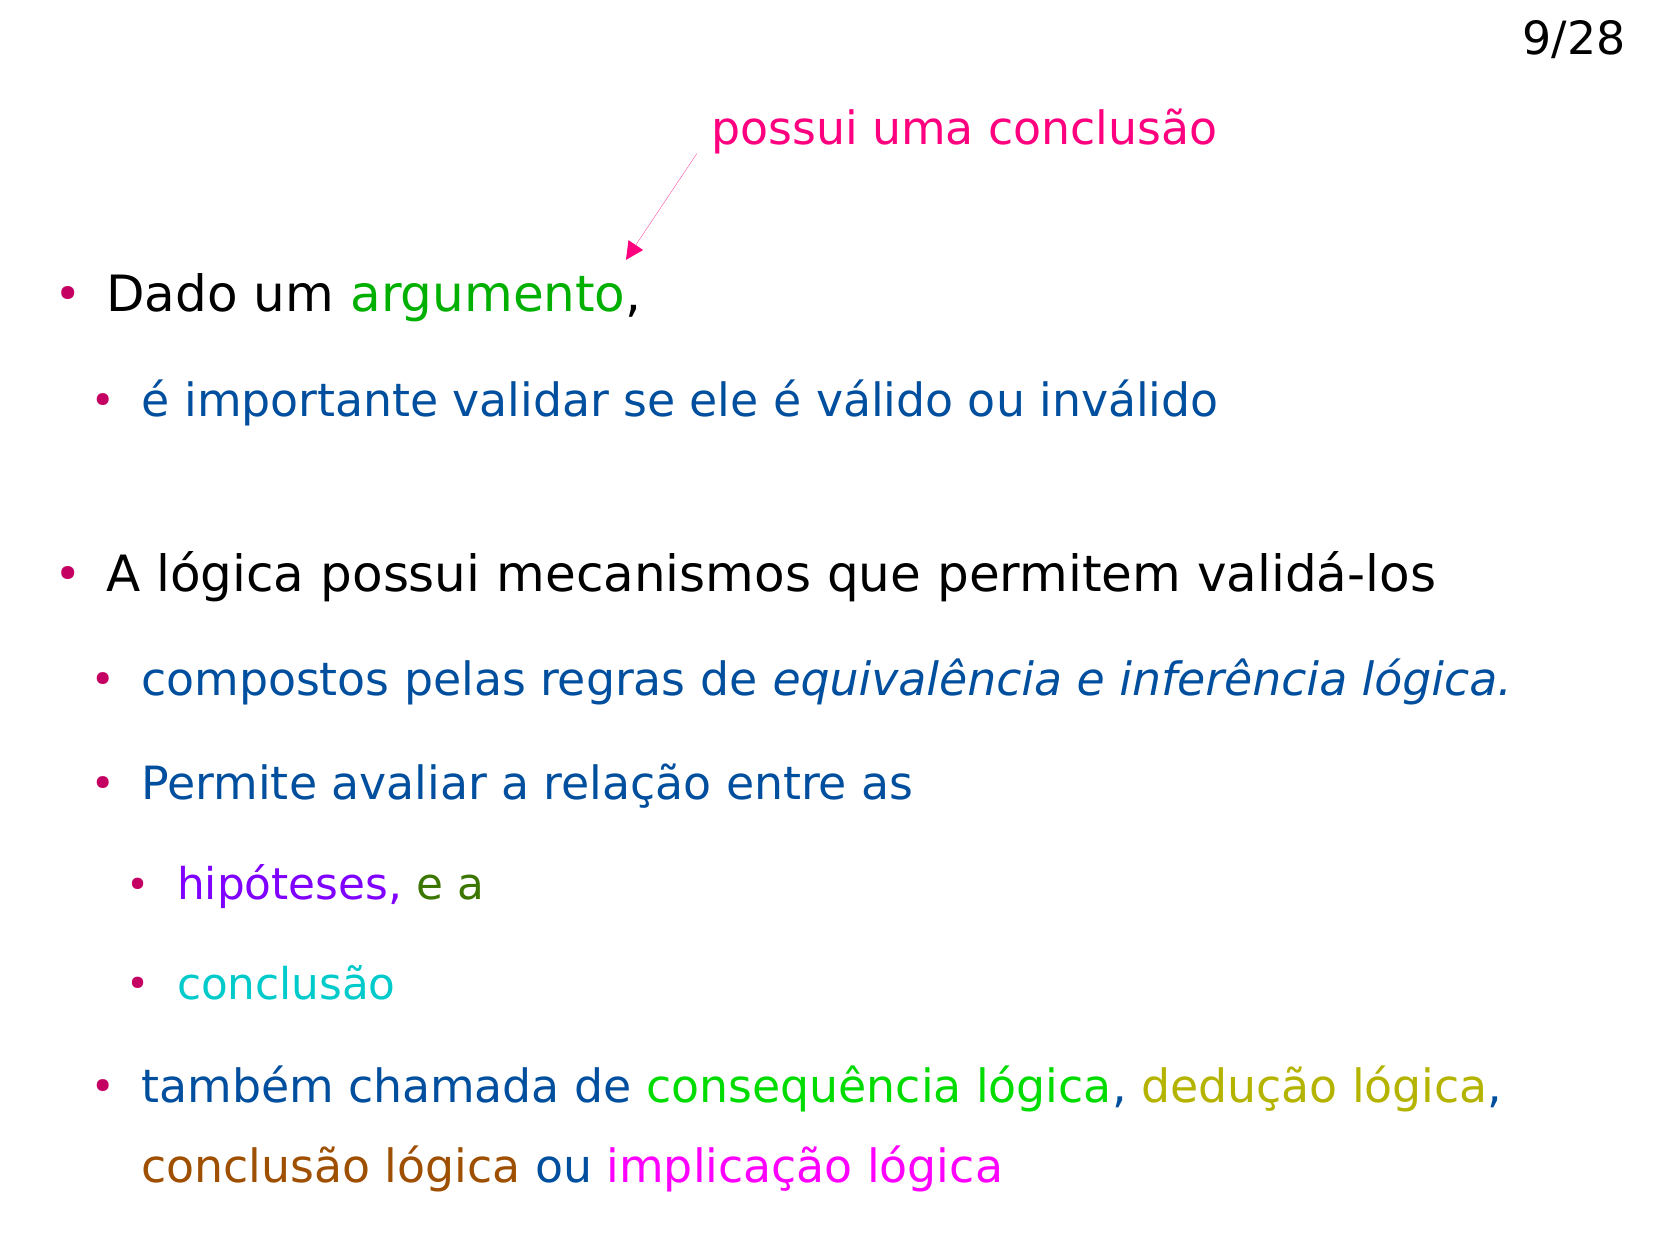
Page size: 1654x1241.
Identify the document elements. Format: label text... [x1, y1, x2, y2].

text_box possui uma conclusão [696, 94, 1233, 163]
list Dado um argumento, é importante validar se ele é válido ou inválido A lógica possui mecanismos que permitem validá-los compostos pelas regras de equivalência e inferência lógica. Permite avaliar a relação entre as hipóteses, e a conclusão também chamada de consequência lógica, dedução lógica, conclusão lógica ou implicação lógica [59, 236, 1625, 1211]
